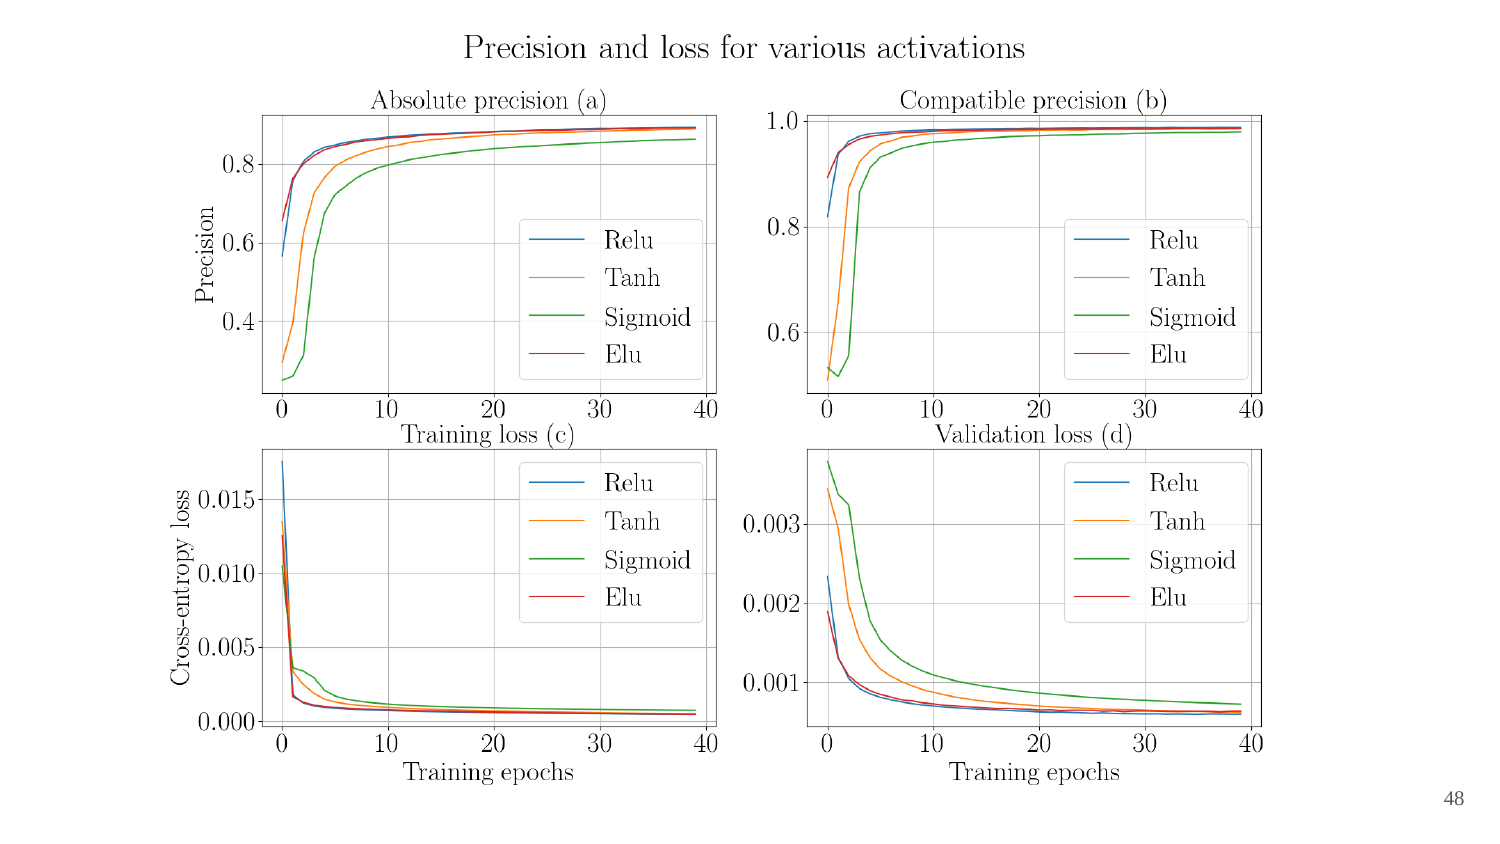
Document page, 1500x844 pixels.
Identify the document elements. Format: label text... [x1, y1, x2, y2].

slide_number <number> [1389, 764, 1480, 830]
picture [100, 19, 1390, 814]
